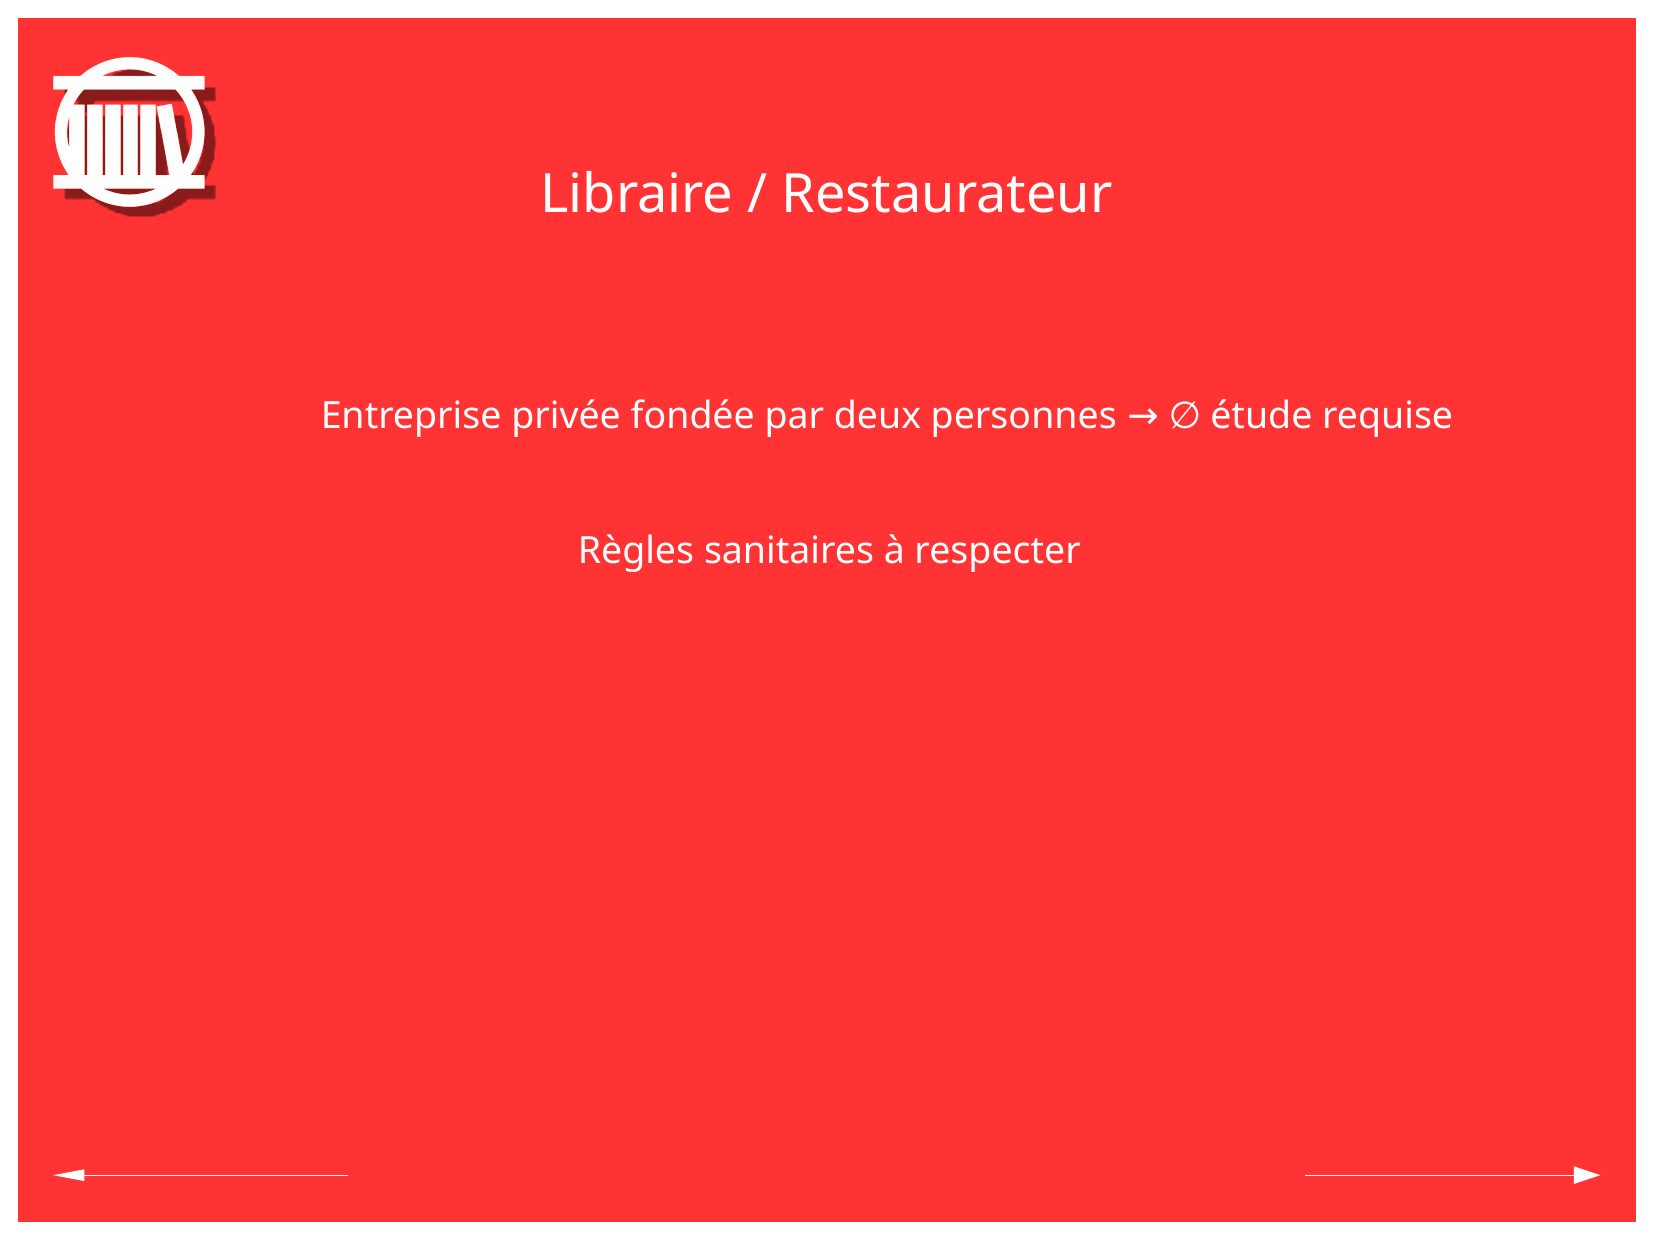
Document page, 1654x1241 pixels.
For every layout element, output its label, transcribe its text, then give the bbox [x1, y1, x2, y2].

text_box Entreprise privée fondée par deux personnes → ∅ étude requise [306, 380, 1454, 456]
text_box Règles sanitaires à respecter [563, 516, 1095, 592]
text_box Libraire / Restaurateur [525, 147, 1129, 250]
picture [17, 20, 240, 243]
